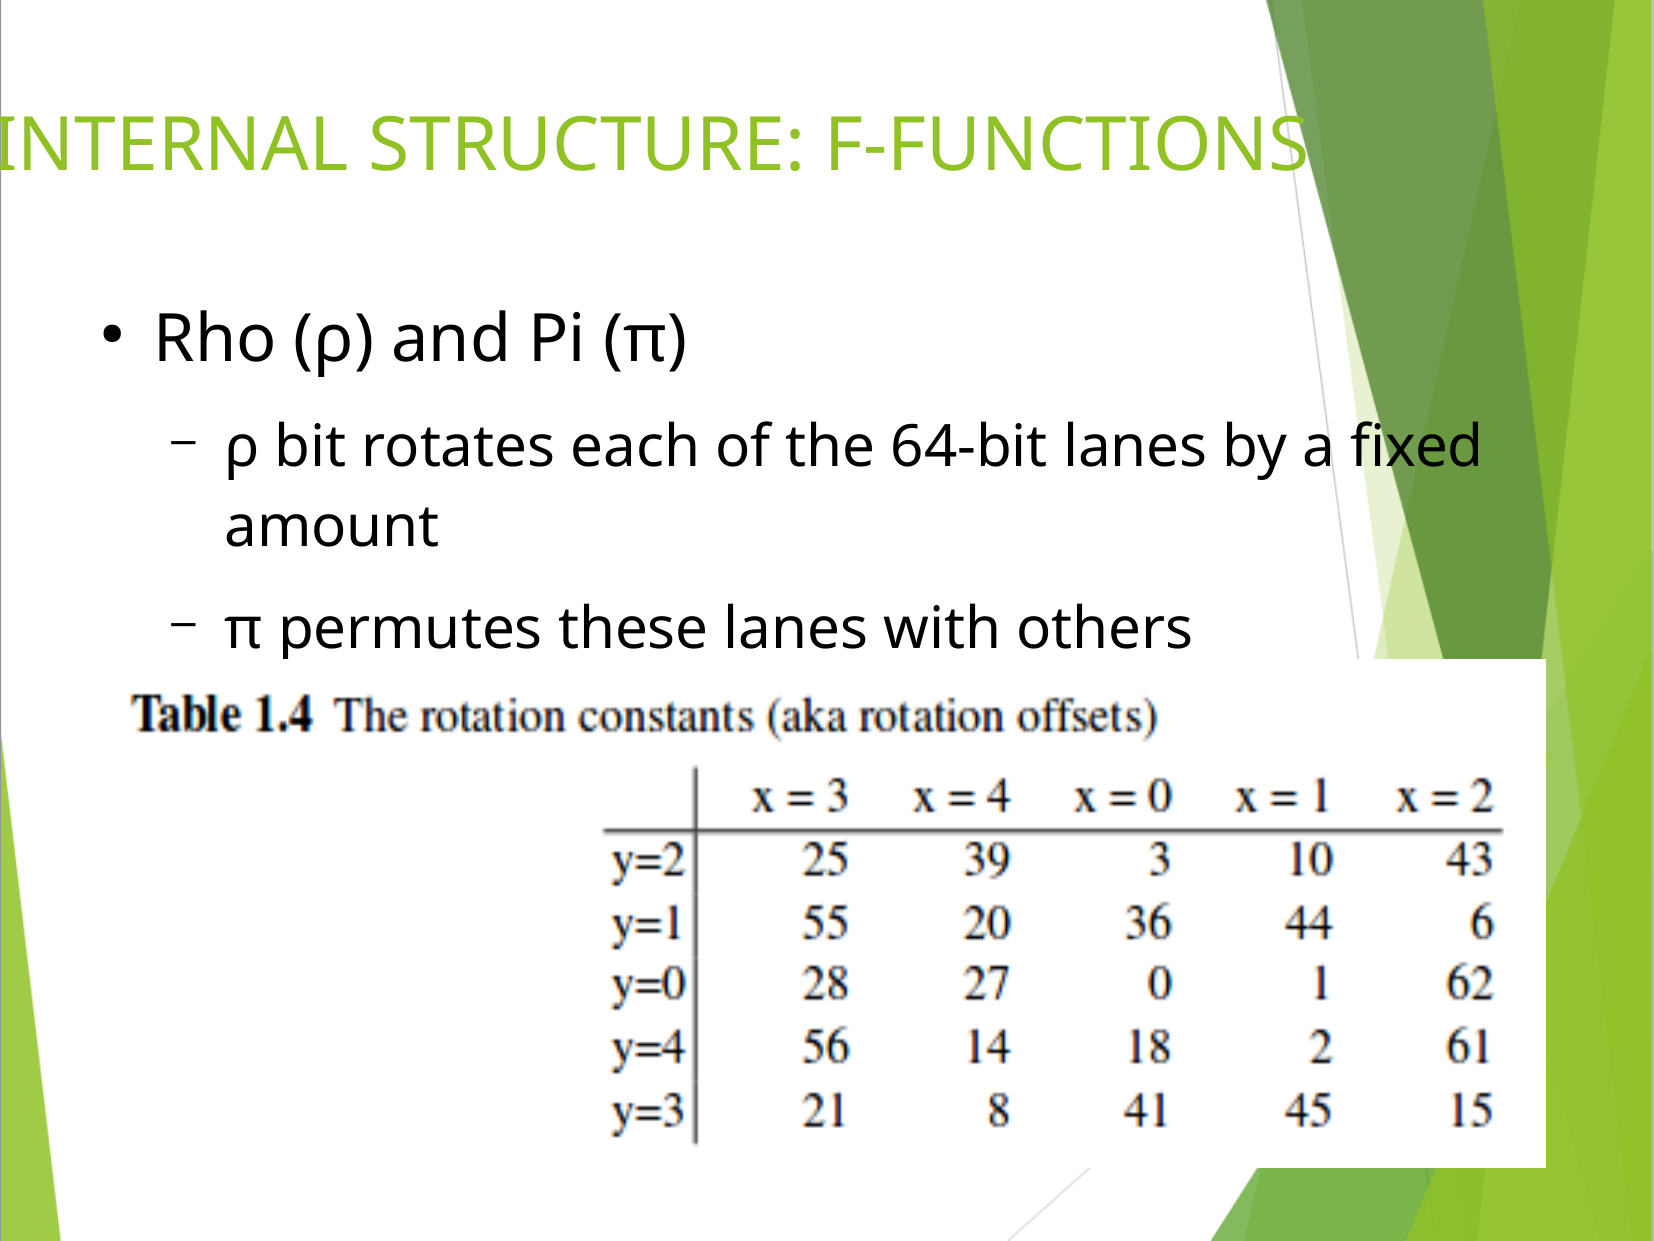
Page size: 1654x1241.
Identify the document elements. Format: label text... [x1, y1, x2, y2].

list Rho (ρ) and Pi (π) ρ bit rotates each of the 64-bit lanes by a fixed amount π permutes these lanes with others [82, 290, 1571, 1010]
picture [0, 0, 1654, 1241]
title INTERNAL STRUCTURE: F-FUNCTIONS [0, 37, 1386, 245]
